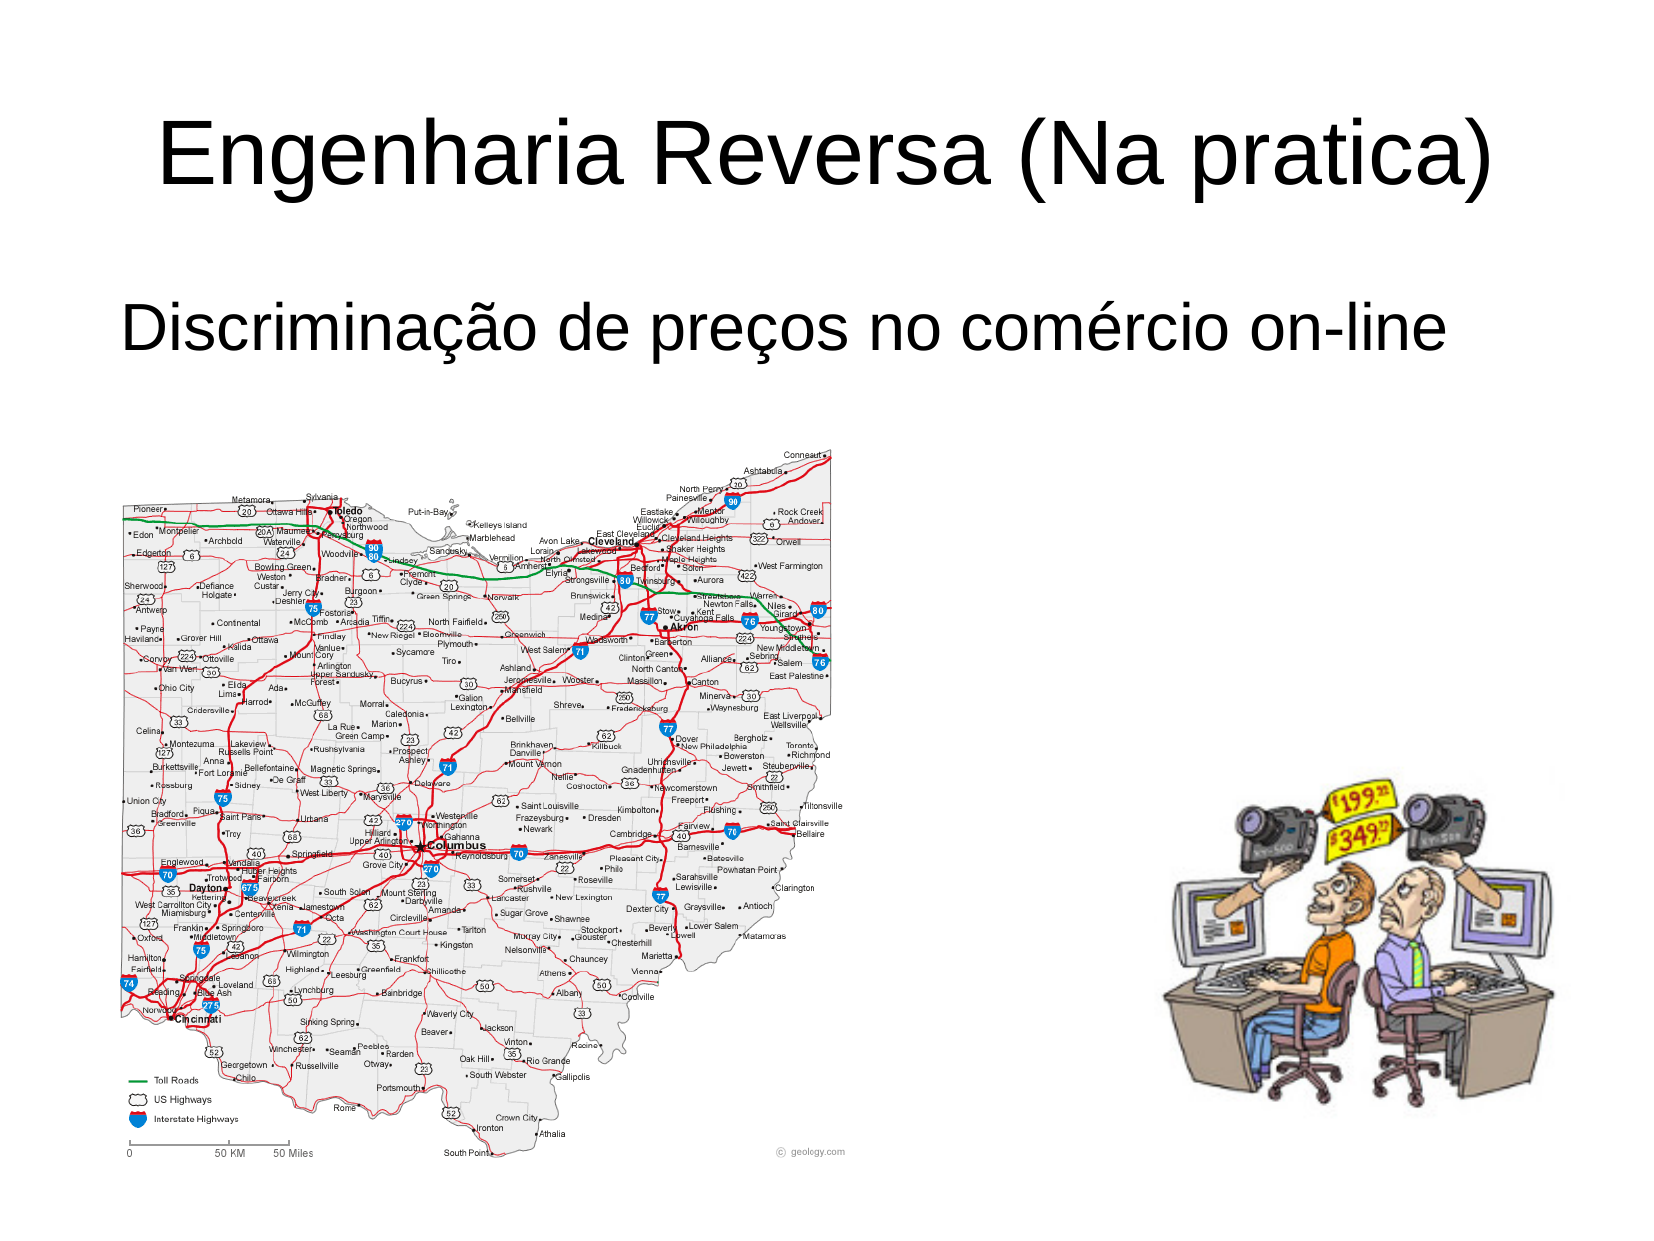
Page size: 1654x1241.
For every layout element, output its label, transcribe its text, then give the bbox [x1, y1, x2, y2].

title Engenharia Reversa (Na pratica) [82, 49, 1571, 257]
list Discriminação de preços no comércio on-line [82, 290, 1571, 1010]
picture [120, 449, 851, 1158]
picture [1154, 734, 1571, 1152]
